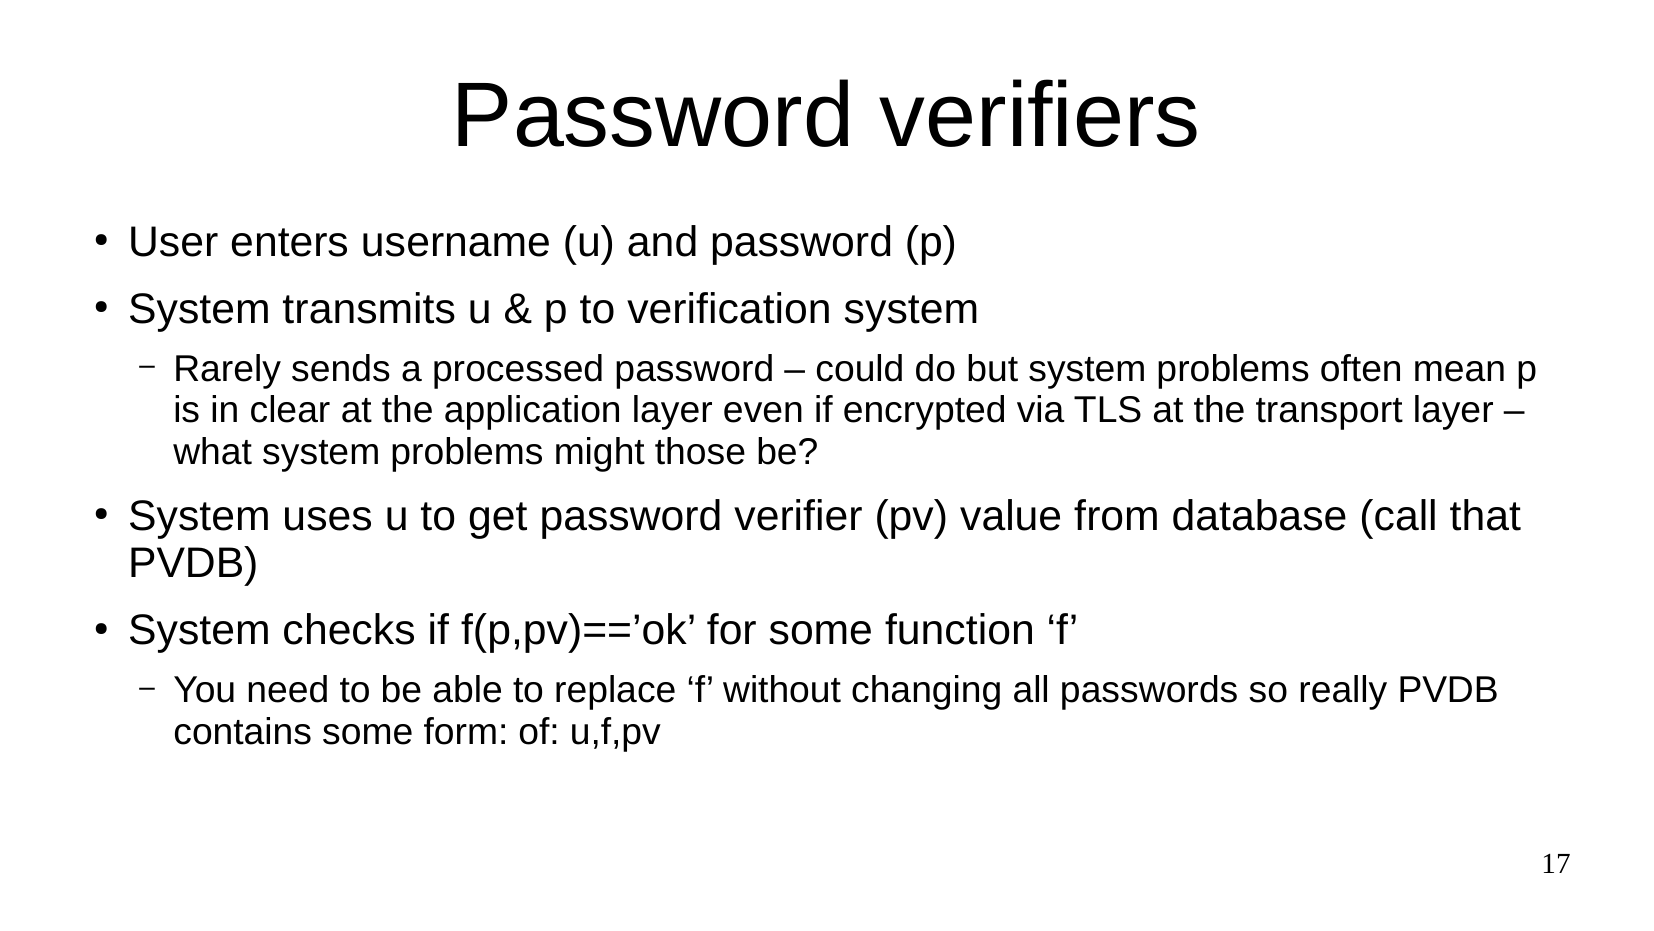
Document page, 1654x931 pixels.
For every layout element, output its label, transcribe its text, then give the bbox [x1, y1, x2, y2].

title Password verifiers [82, 37, 1571, 193]
list User enters username (u) and password (p) System transmits u & p to verification system Rarely sends a processed password – could do but system problems often mean p is in clear at the application layer even if encrypted via TLS at the transport layer – what system problems might those be? System uses u to get password verifier (pv) value from database (call that PVDB) System checks if f(p,pv)==’ok’ for some function ‘f’ You need to be able to replace ‘f’ without changing all passwords so really PVDB contains some form: of: u,f,pv [82, 217, 1571, 758]
